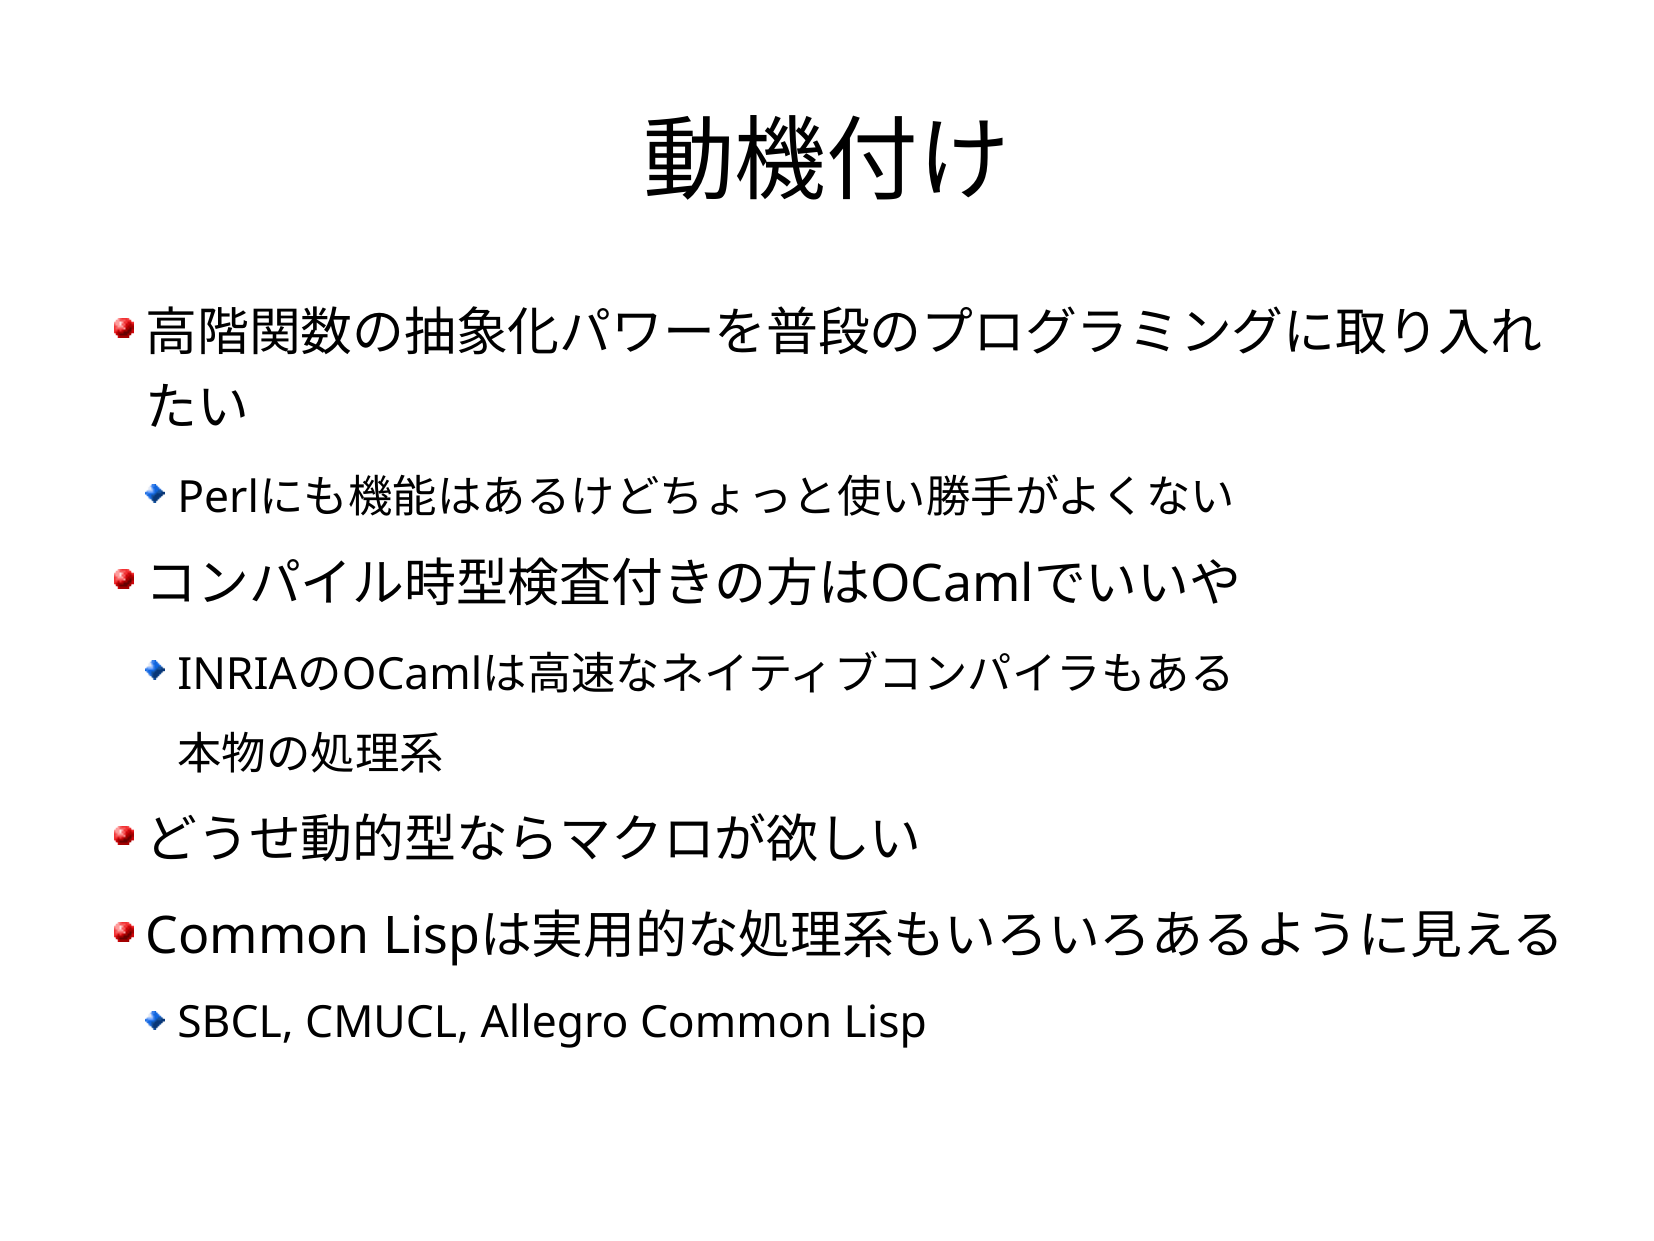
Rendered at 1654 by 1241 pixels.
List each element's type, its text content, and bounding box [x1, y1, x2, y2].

title 動機付け [82, 56, 1571, 250]
list 高階関数の抽象化パワーを普段のプログラミングに取り入れたい Perlにも機能はあるけどちょっと使い勝手がよくない コンパイル時型検査付きの方はOCamlでいいや INRIAのOCamlは高速なネイティブコンパイラもある 本物の処理系 どうせ動的型ならマクロが欲しい Common Lispは実用的な処理系もいろいろあるように見える SBCL, CMUCL, Allegro Common Lisp [82, 290, 1571, 1109]
